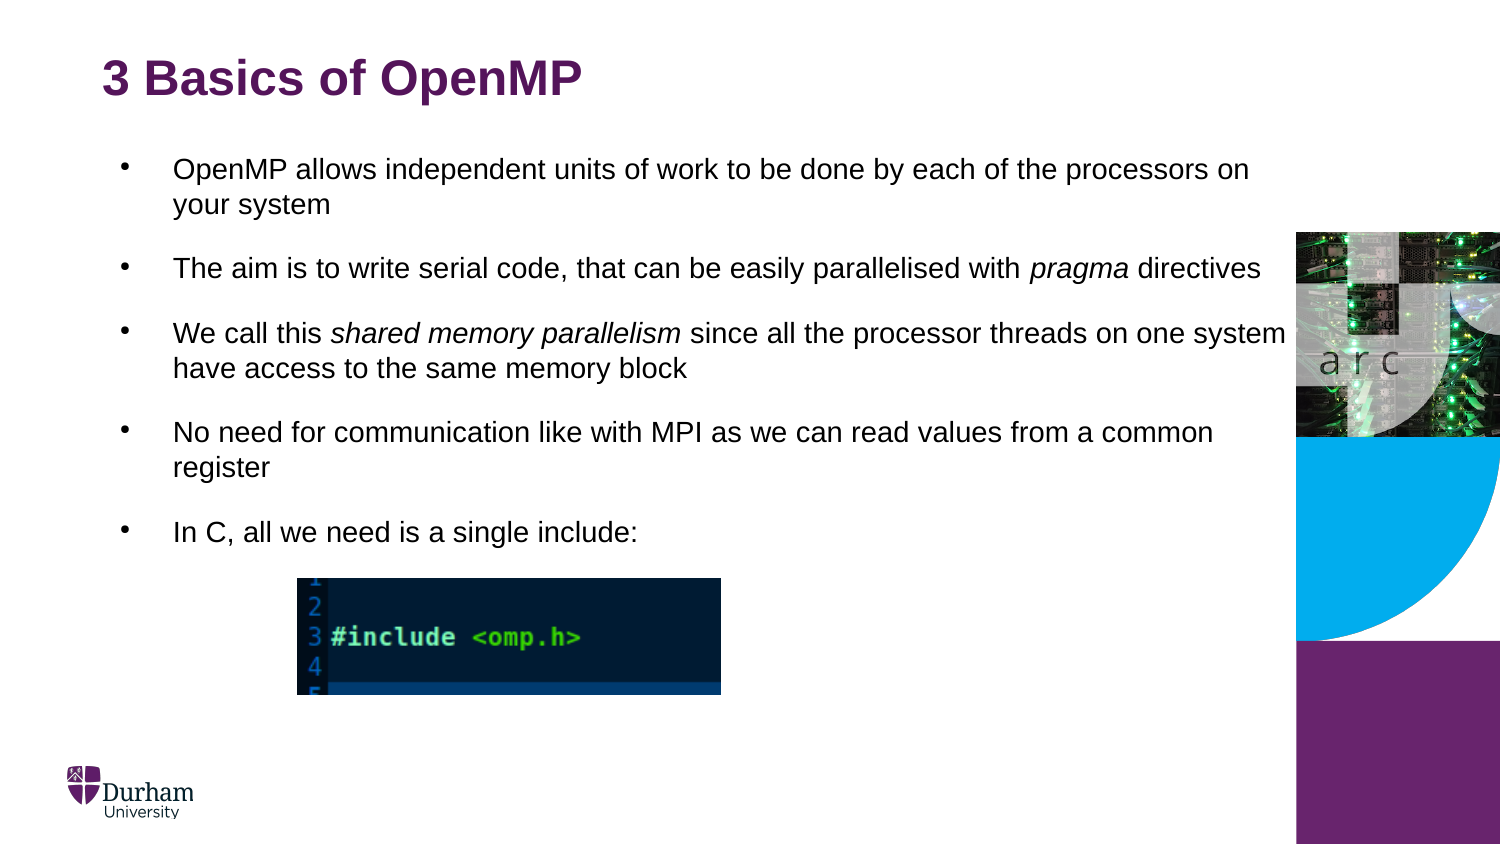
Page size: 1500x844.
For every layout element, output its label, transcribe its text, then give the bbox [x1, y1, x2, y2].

picture [297, 578, 721, 695]
picture [67, 766, 193, 819]
title 3 Basics of OpenMP [101, 45, 1399, 187]
picture [1332, 467, 1500, 640]
picture [1296, 232, 1500, 436]
list OpenMP allows independent units of work to be done by each of the processors on your system The aim is to write serial code, that can be easily parallelised with pragma directives We call this shared memory parallelism since all the processor threads on one system have access to the same memory block No need for communication like with MPI as we can read values from a common register In C, all we need is a single include: [101, 150, 1297, 488]
text_box [1296, 640, 1500, 844]
